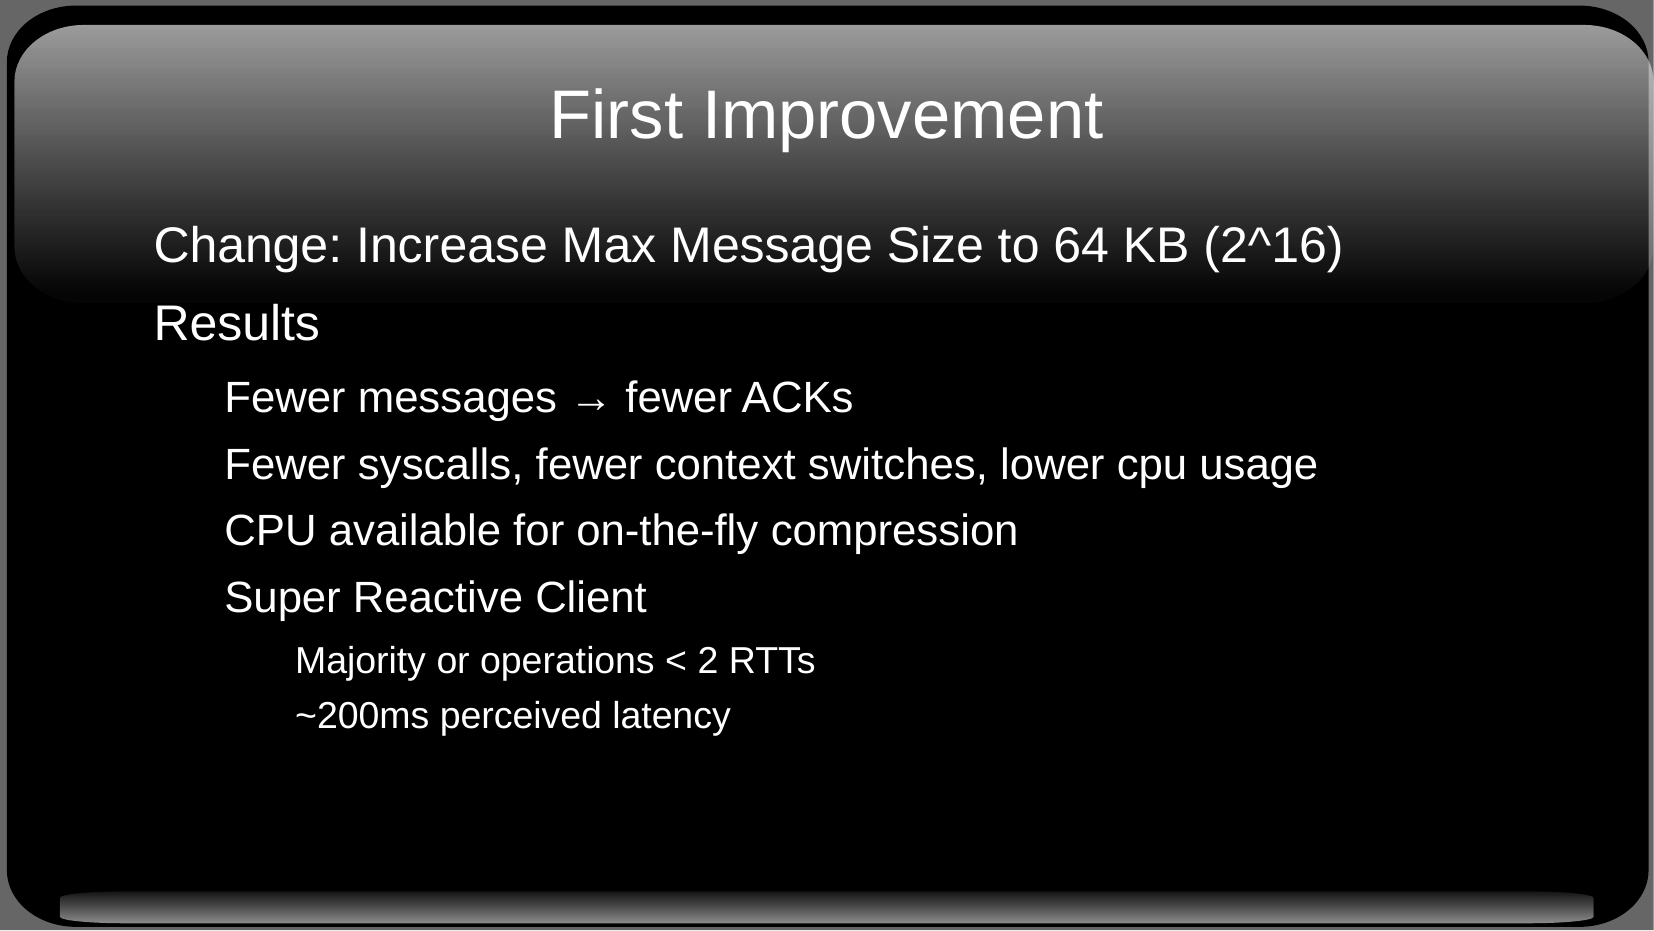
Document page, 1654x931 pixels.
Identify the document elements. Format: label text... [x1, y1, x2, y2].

title First Improvement [82, 37, 1571, 193]
list Change: Increase Max Message Size to 64 KB (2^16) Results Fewer messages → fewer ACKs Fewer syscalls, fewer context switches, lower cpu usage CPU available for on-the-fly compression Super Reactive Client Majority or operations < 2 RTTs ~200ms perceived latency [82, 217, 1538, 758]
